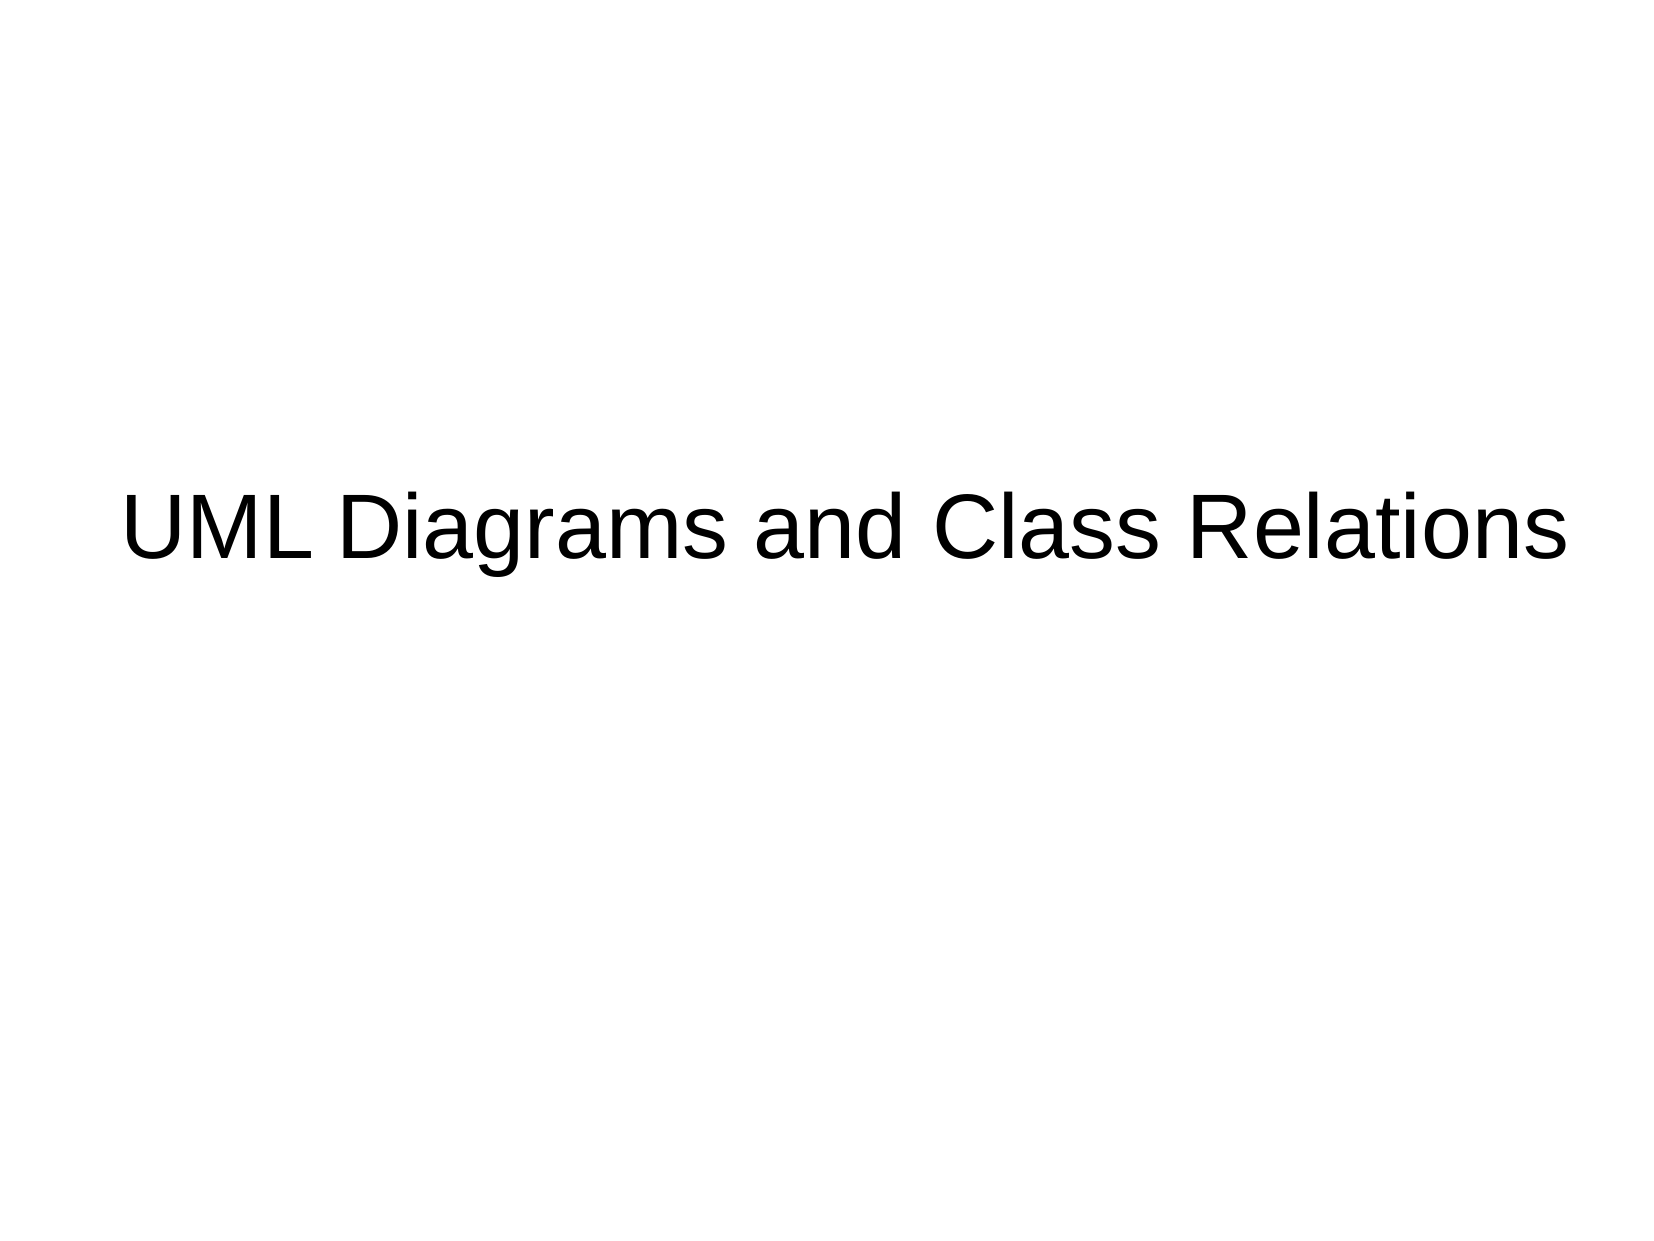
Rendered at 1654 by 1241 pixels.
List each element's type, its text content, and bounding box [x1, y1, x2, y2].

title UML Diagrams and Class Relations [101, 422, 1591, 631]
